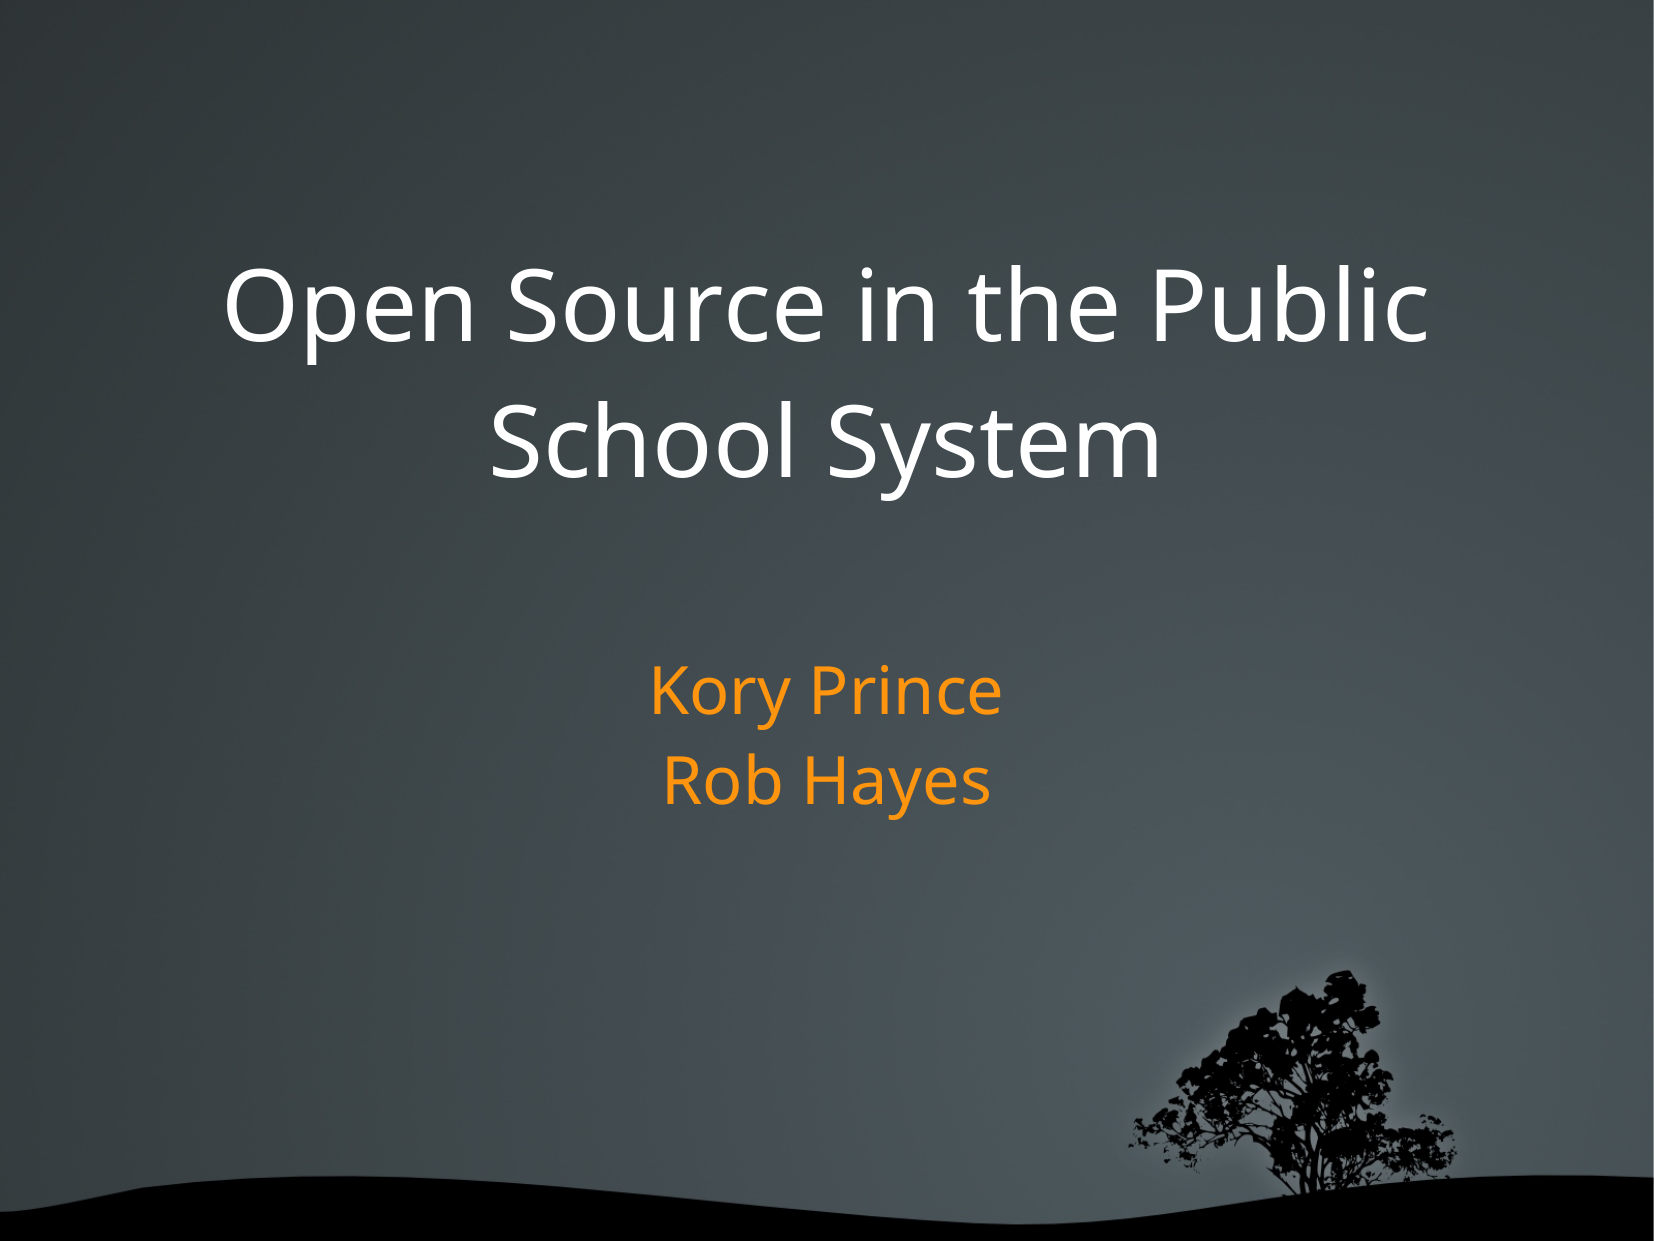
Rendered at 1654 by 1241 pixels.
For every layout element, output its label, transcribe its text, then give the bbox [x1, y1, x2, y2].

subtitle Open Source in the Public School System Kory Prince Rob Hayes [82, 49, 1571, 1109]
picture [0, 0, 1654, 1241]
